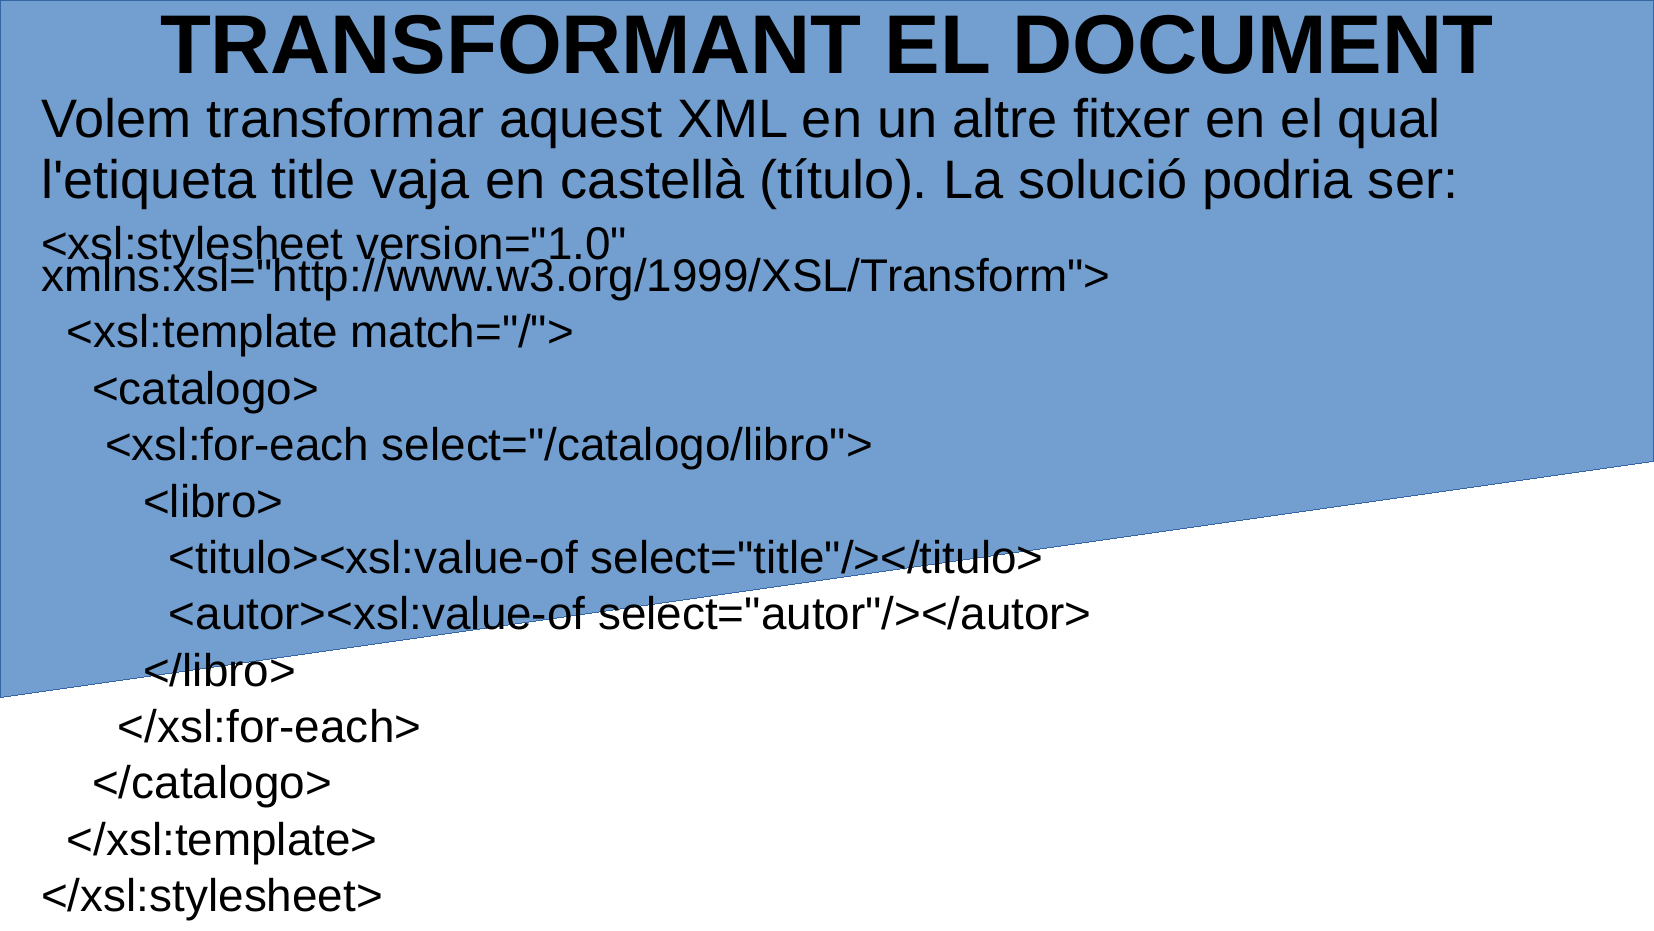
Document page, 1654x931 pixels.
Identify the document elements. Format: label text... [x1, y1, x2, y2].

title TRANSFORMANT EL DOCUMENT [29, 0, 1625, 88]
list Volem transformar aquest XML en un altre fitxer en el qual l'etiqueta title vaja en castellà (título). La solució podria ser: <xsl:stylesheet version="1.0" xmlns:xsl="http://www.w3.org/1999/XSL/Transform"> <xsl:template match="/"> <catalogo> <xsl:for-each select="/catalogo/libro"> <libro> <titulo><xsl:value-of select="title"/></titulo> <autor><xsl:value-of select="autor"/></autor> </libro> </xsl:for-each> </catalogo> </xsl:template> </xsl:stylesheet> [0, 88, 1654, 931]
